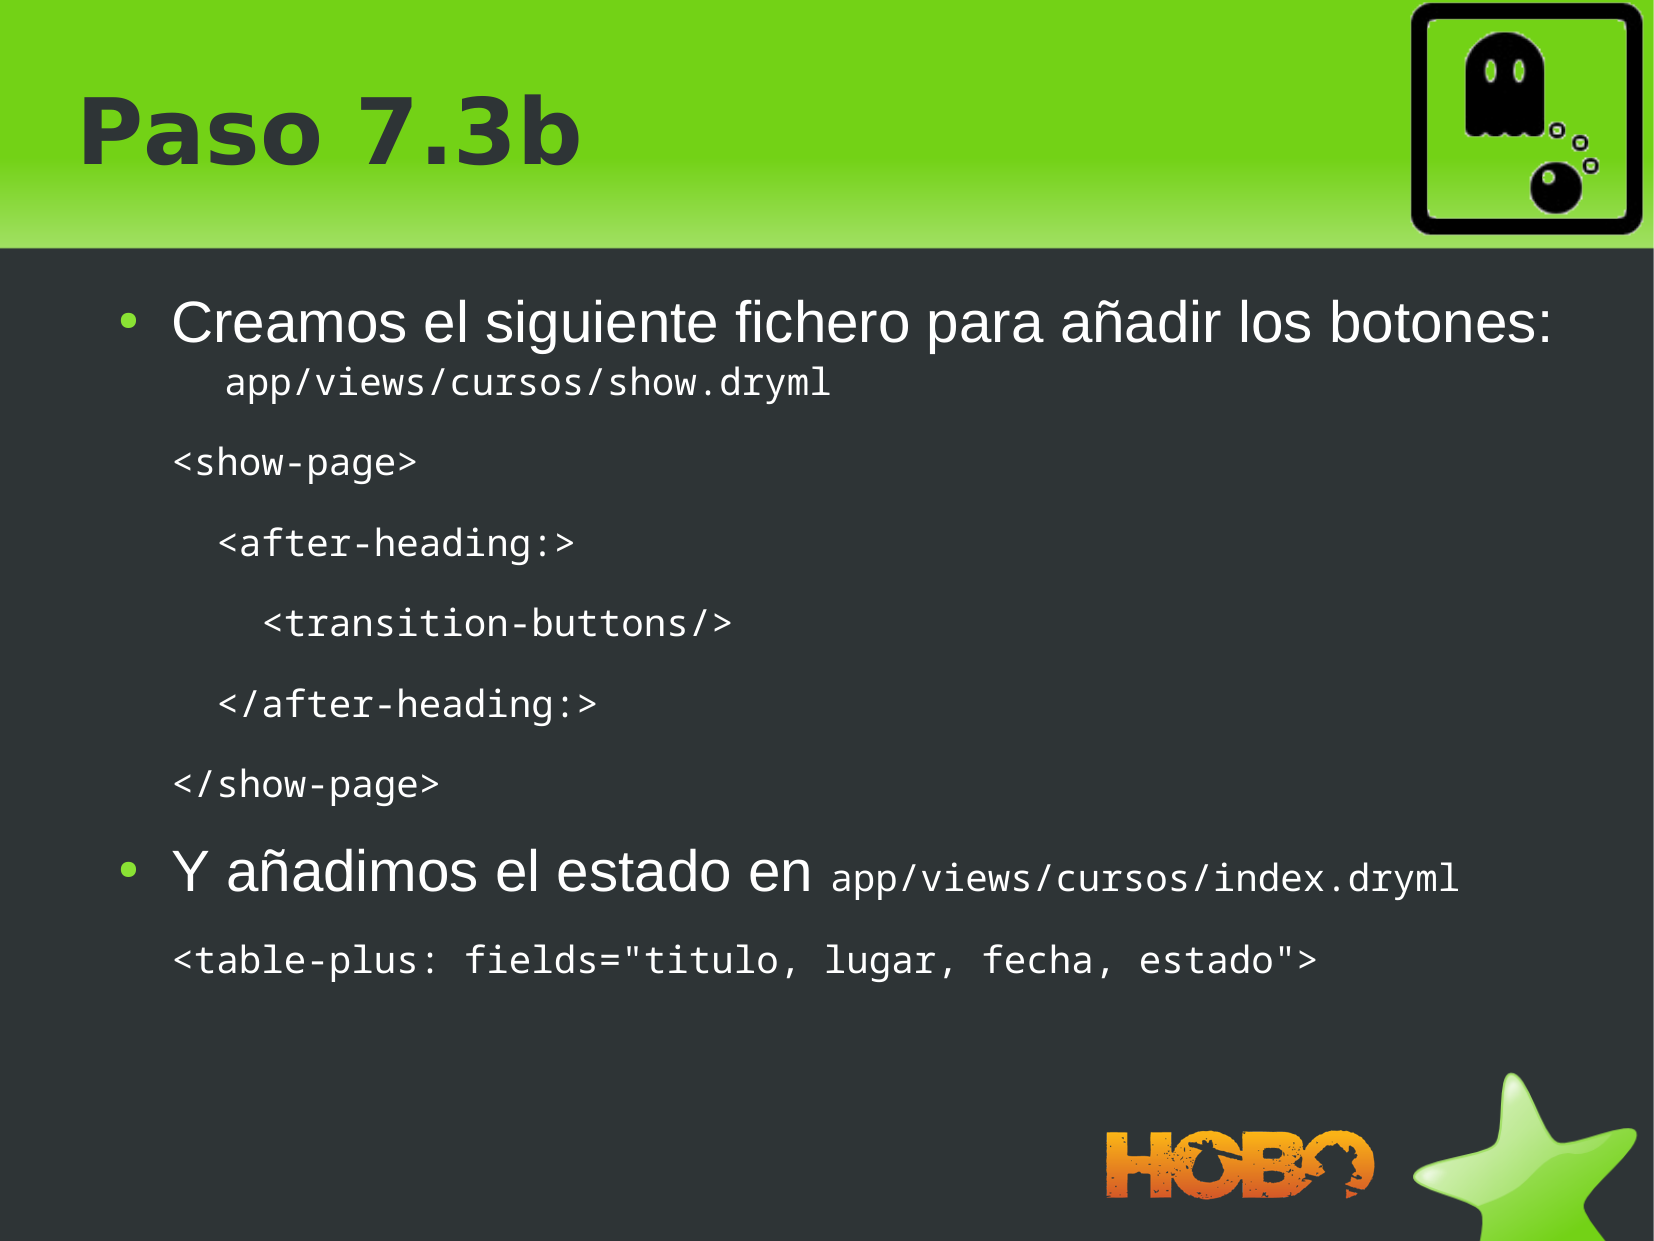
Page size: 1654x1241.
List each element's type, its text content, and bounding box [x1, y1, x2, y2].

picture [0, 0, 1654, 1241]
list Creamos el siguiente fichero para añadir los botones: app/views/cursos/show.dryml <show-page> <after-heading:> <transition-buttons/> </after-heading:> </show-page> Y añadimos el estado en app/views/cursos/index.dryml <table-plus: fields="titulo, lugar, fecha, estado"> [82, 290, 1571, 1109]
title Paso 7.3b [76, 29, 1565, 237]
